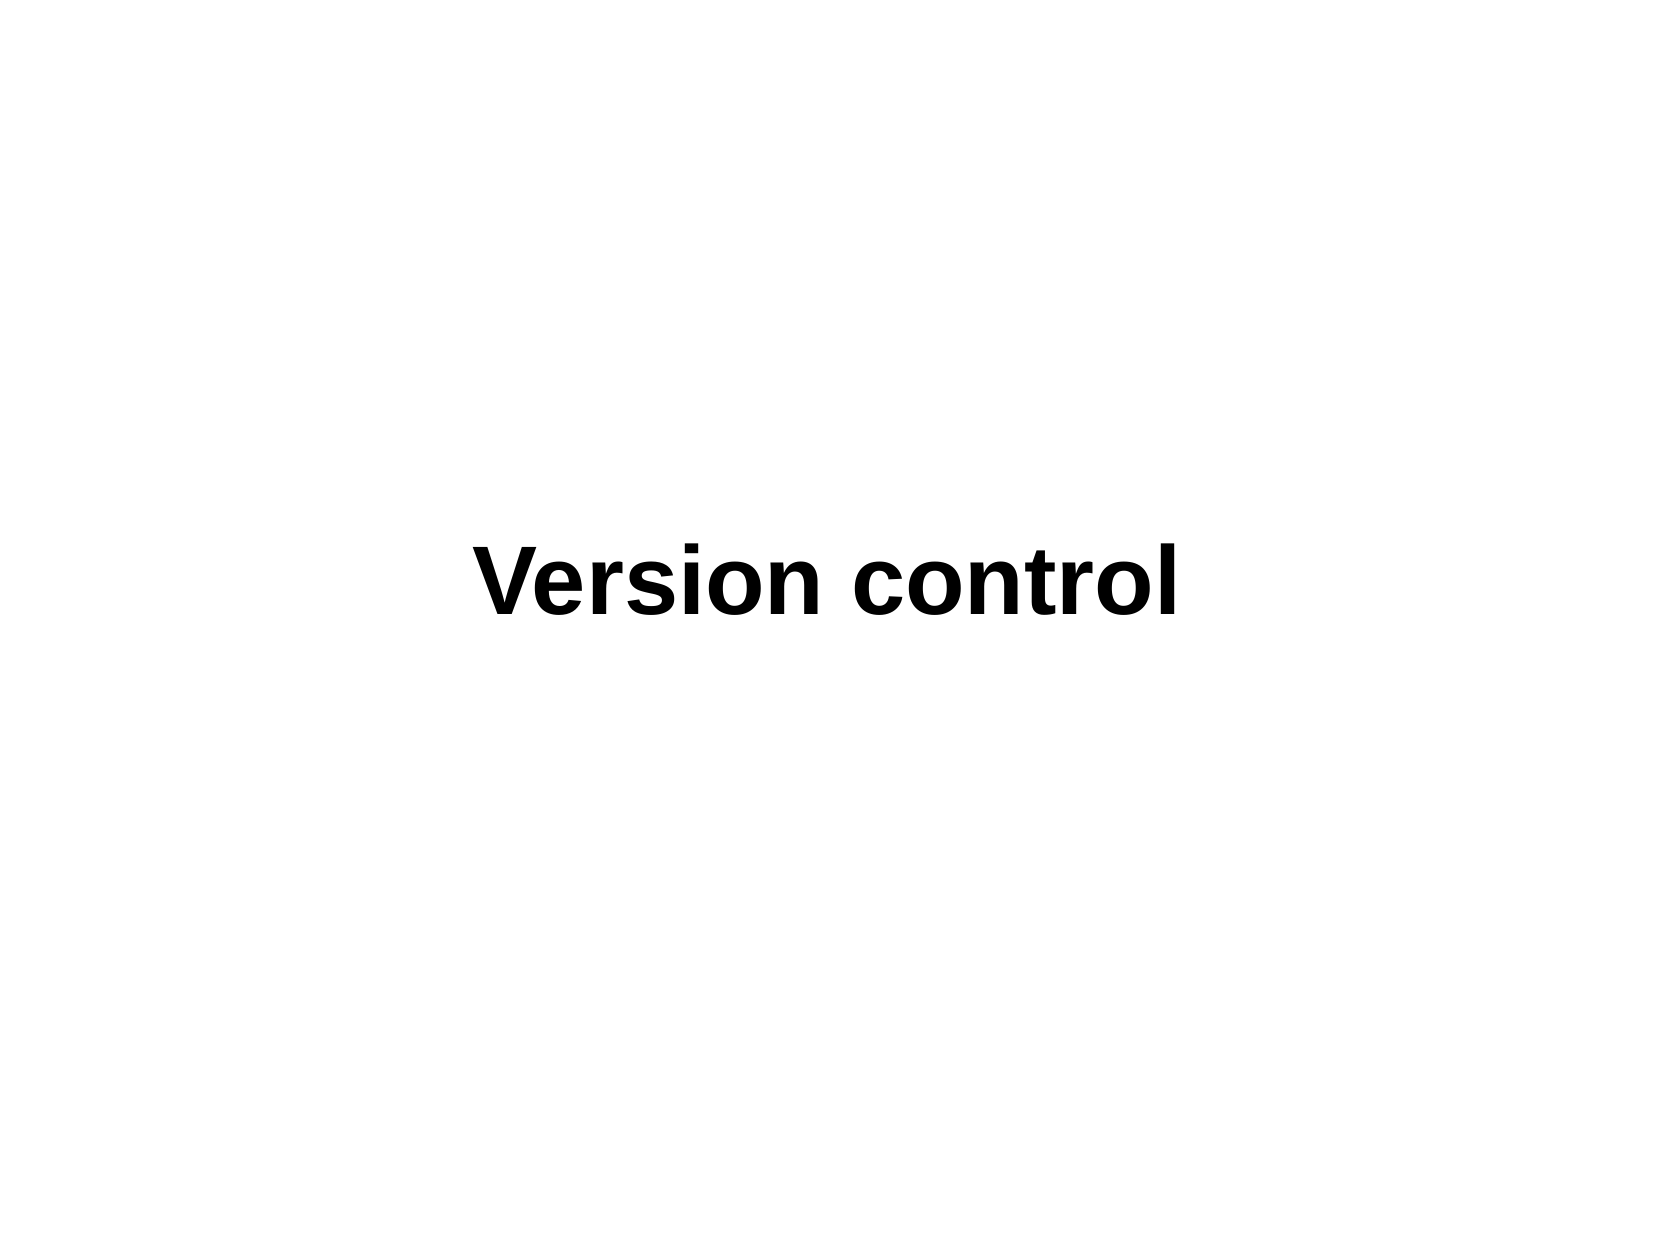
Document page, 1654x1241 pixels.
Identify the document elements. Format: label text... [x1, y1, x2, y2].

title Version control [82, 507, 1571, 654]
